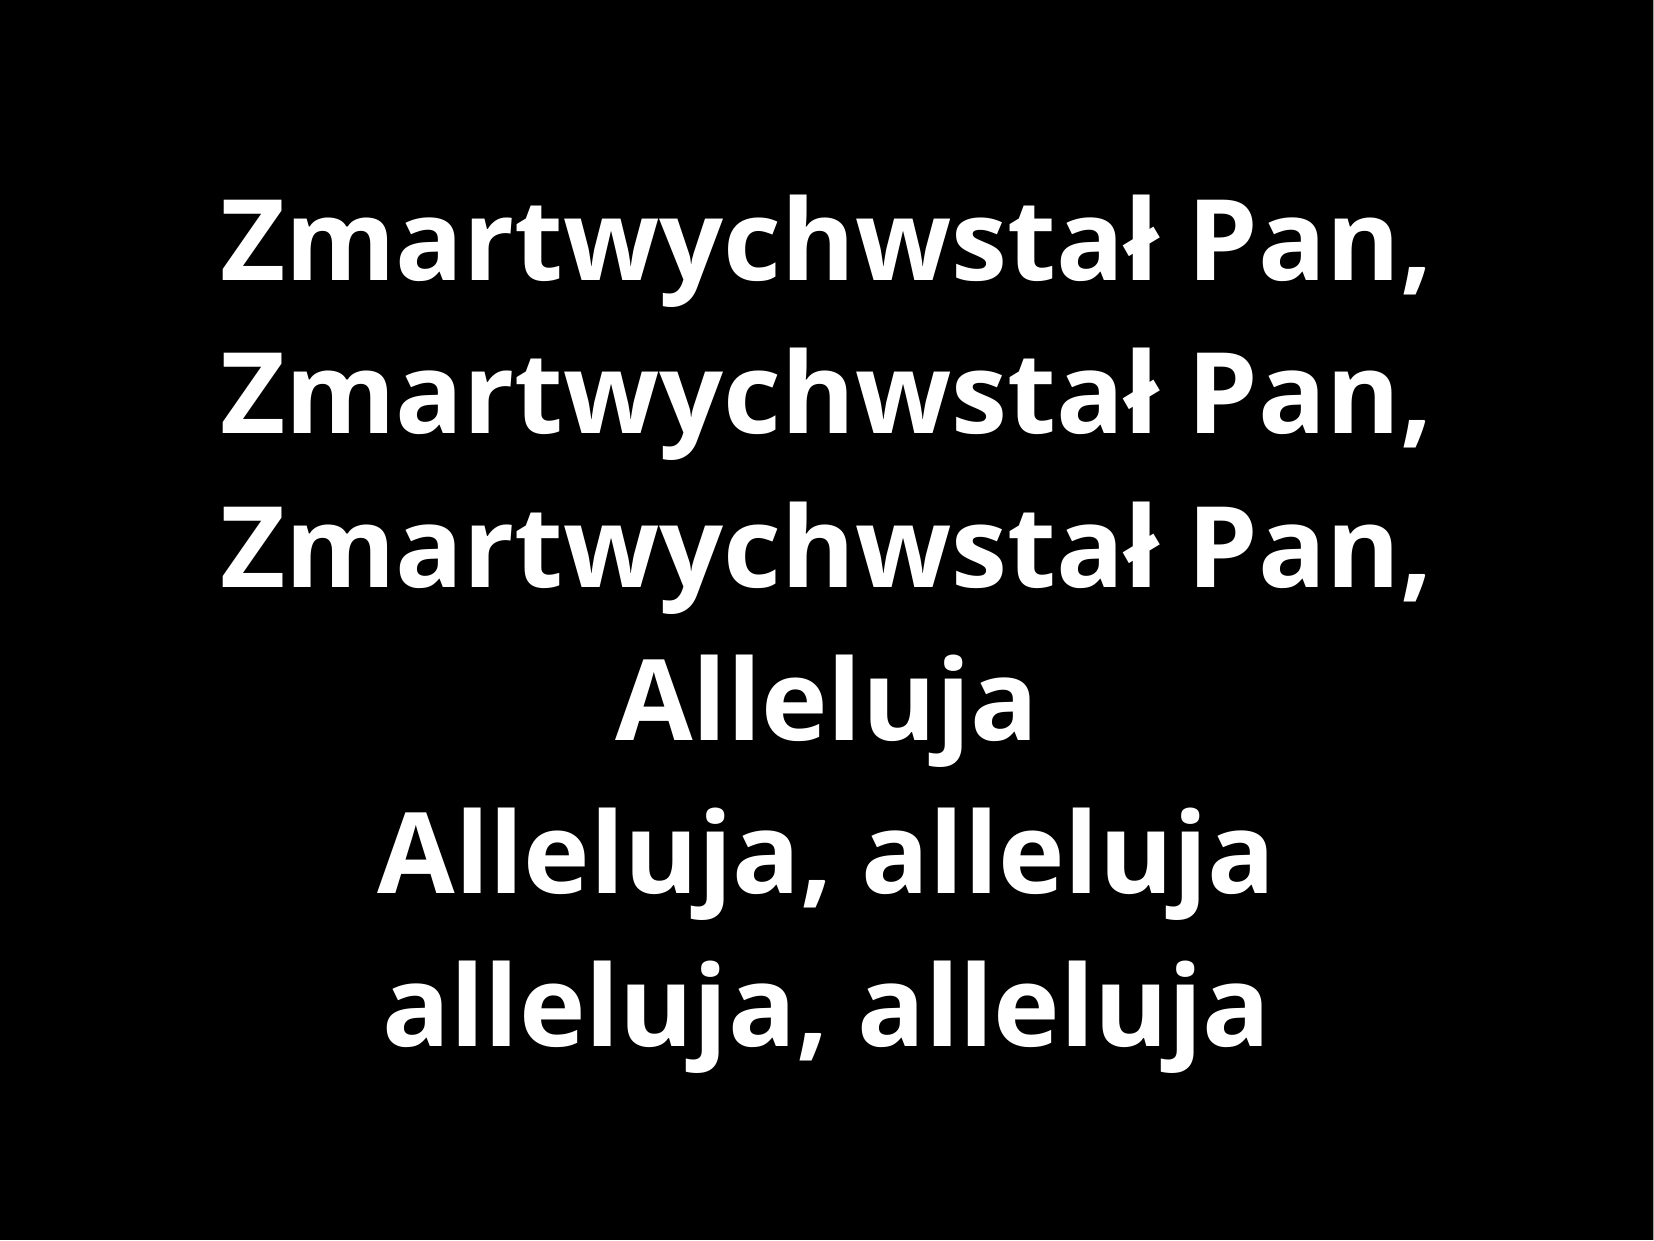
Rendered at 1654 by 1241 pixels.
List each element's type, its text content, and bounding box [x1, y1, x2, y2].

title Zmartwychwstał Pan, Zmartwychwstał Pan, Zmartwychwstał Pan, Alleluja Alleluja, alleluja alleluja, alleluja [0, 0, 1654, 1241]
